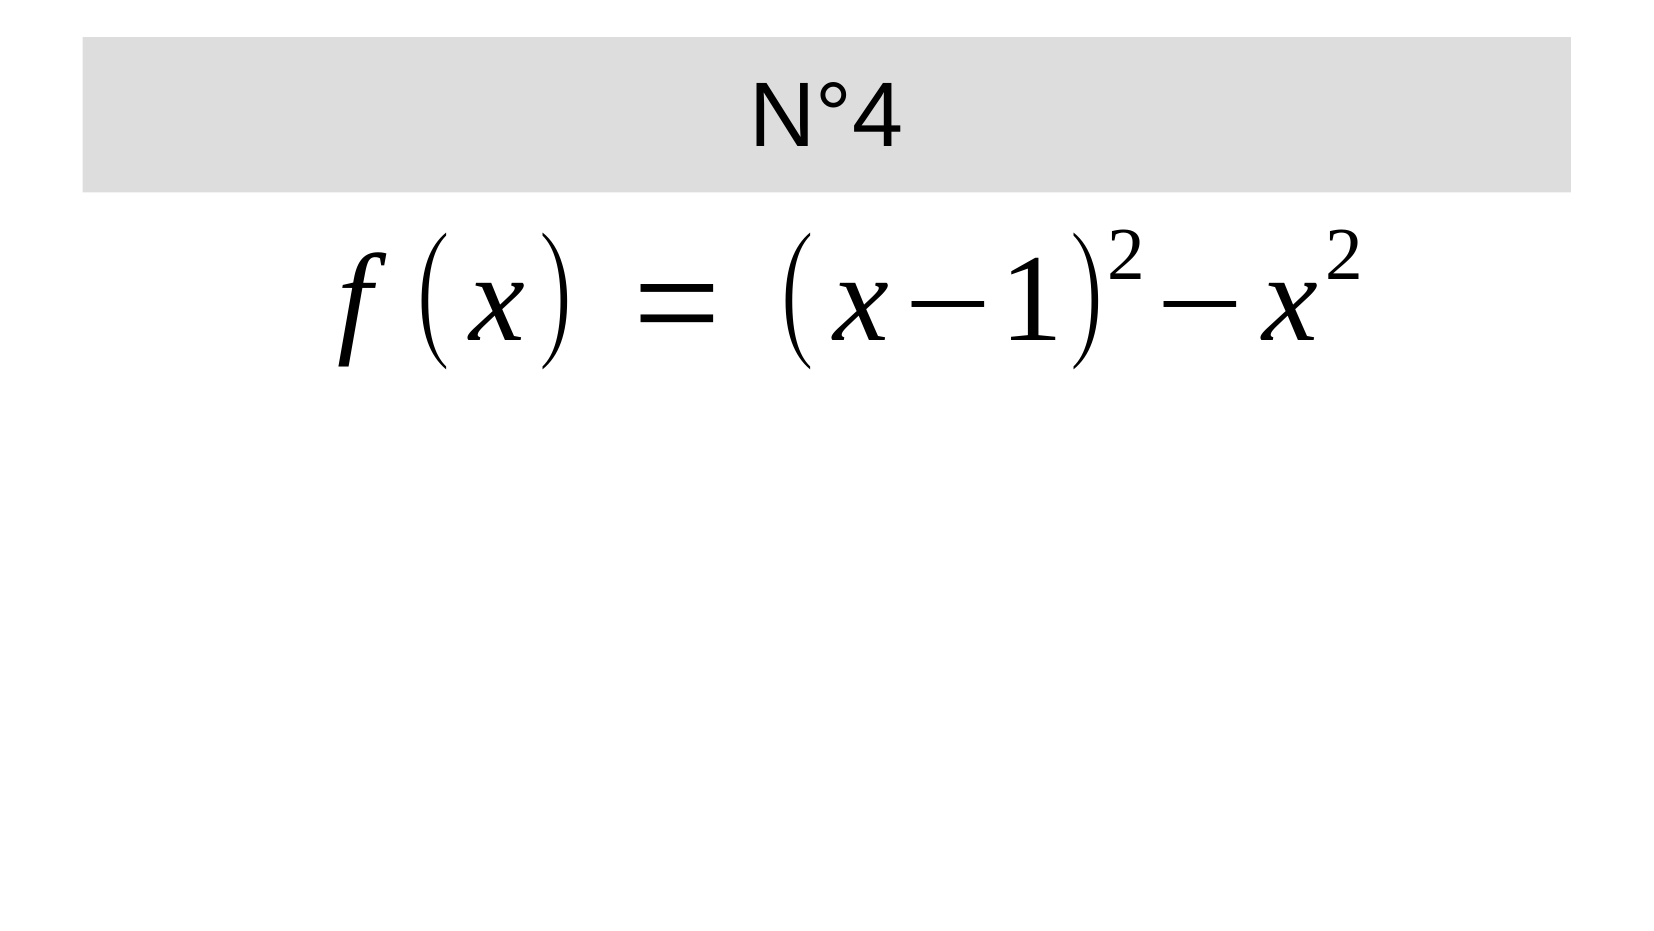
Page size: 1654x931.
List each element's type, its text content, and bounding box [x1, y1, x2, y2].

chart [304, 212, 1371, 378]
title N°4 [82, 37, 1571, 193]
